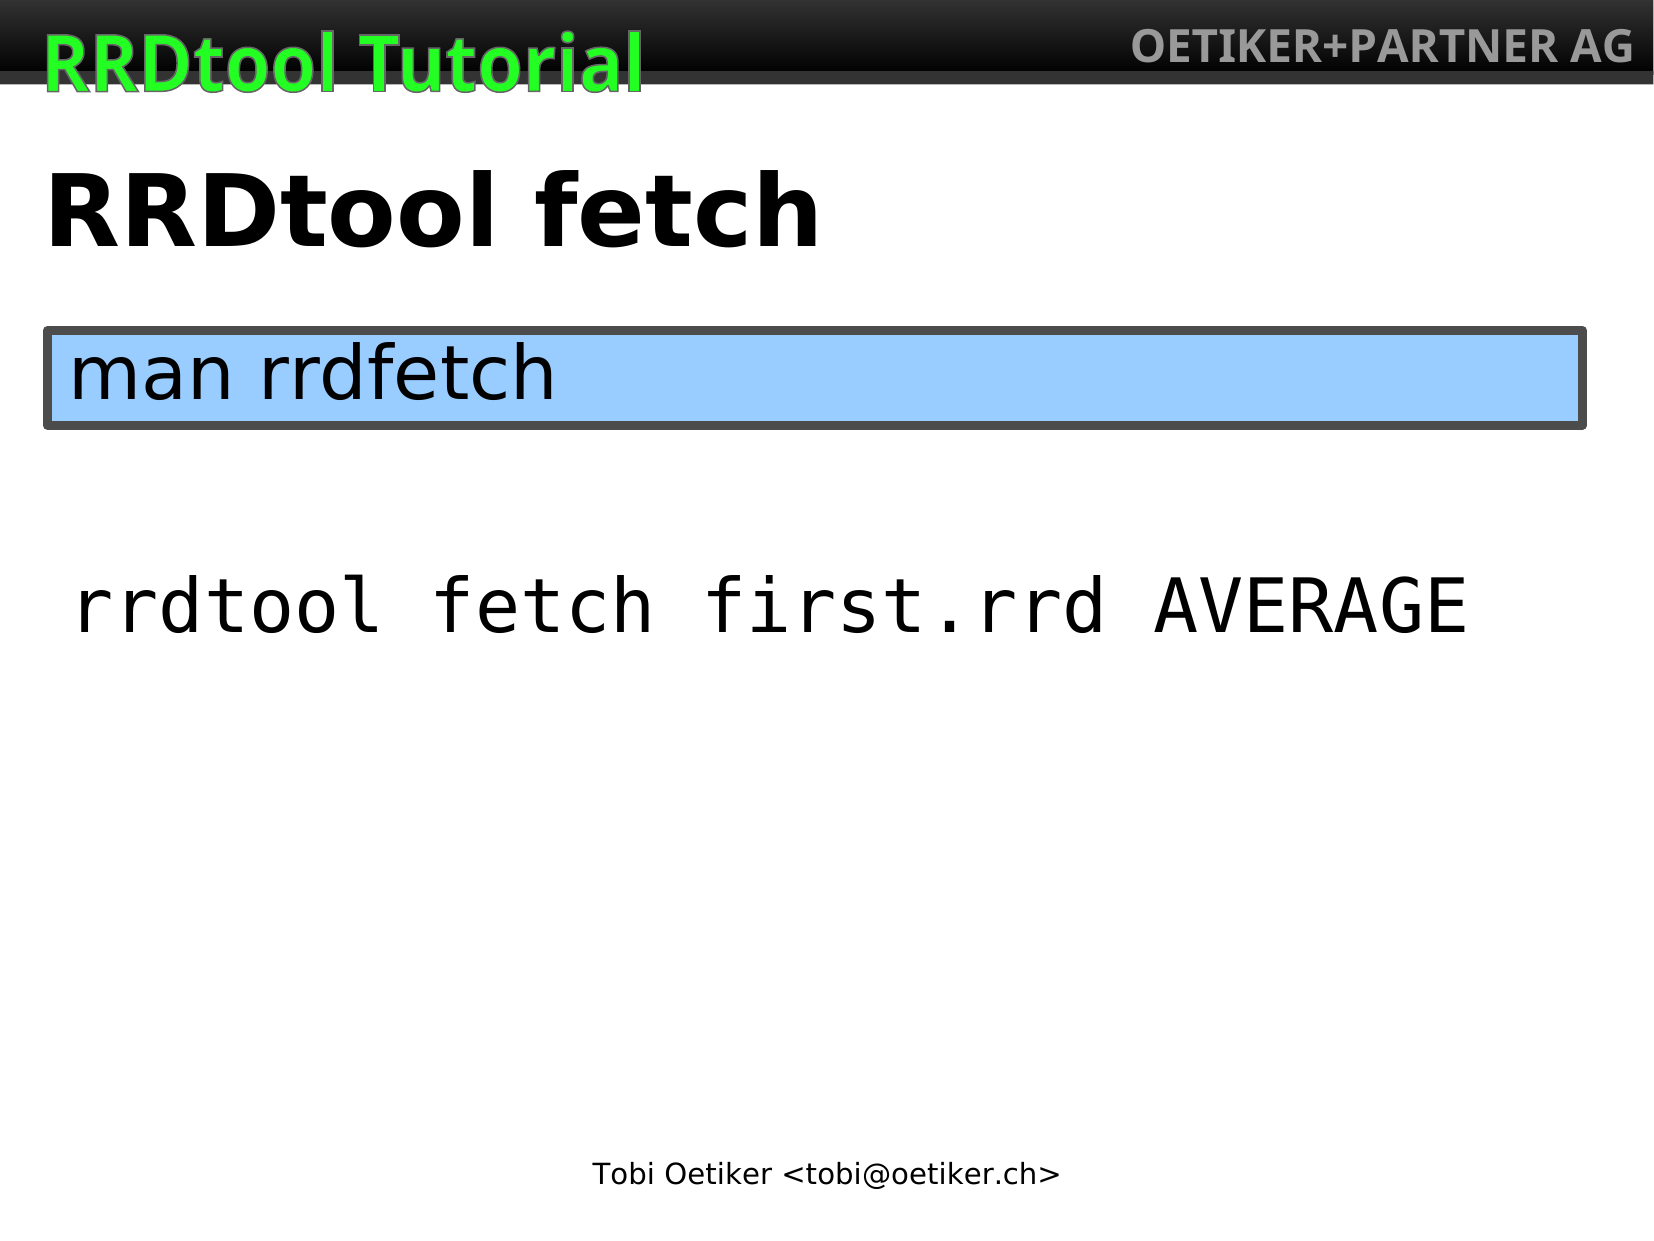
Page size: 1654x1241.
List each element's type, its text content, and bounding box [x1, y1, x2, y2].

text_box [1571, 330, 1583, 426]
title RRDtool fetch [43, 137, 1582, 287]
list man rrdfetch rrdtool fetch first.rrd AVERAGE [50, 329, 1571, 1099]
